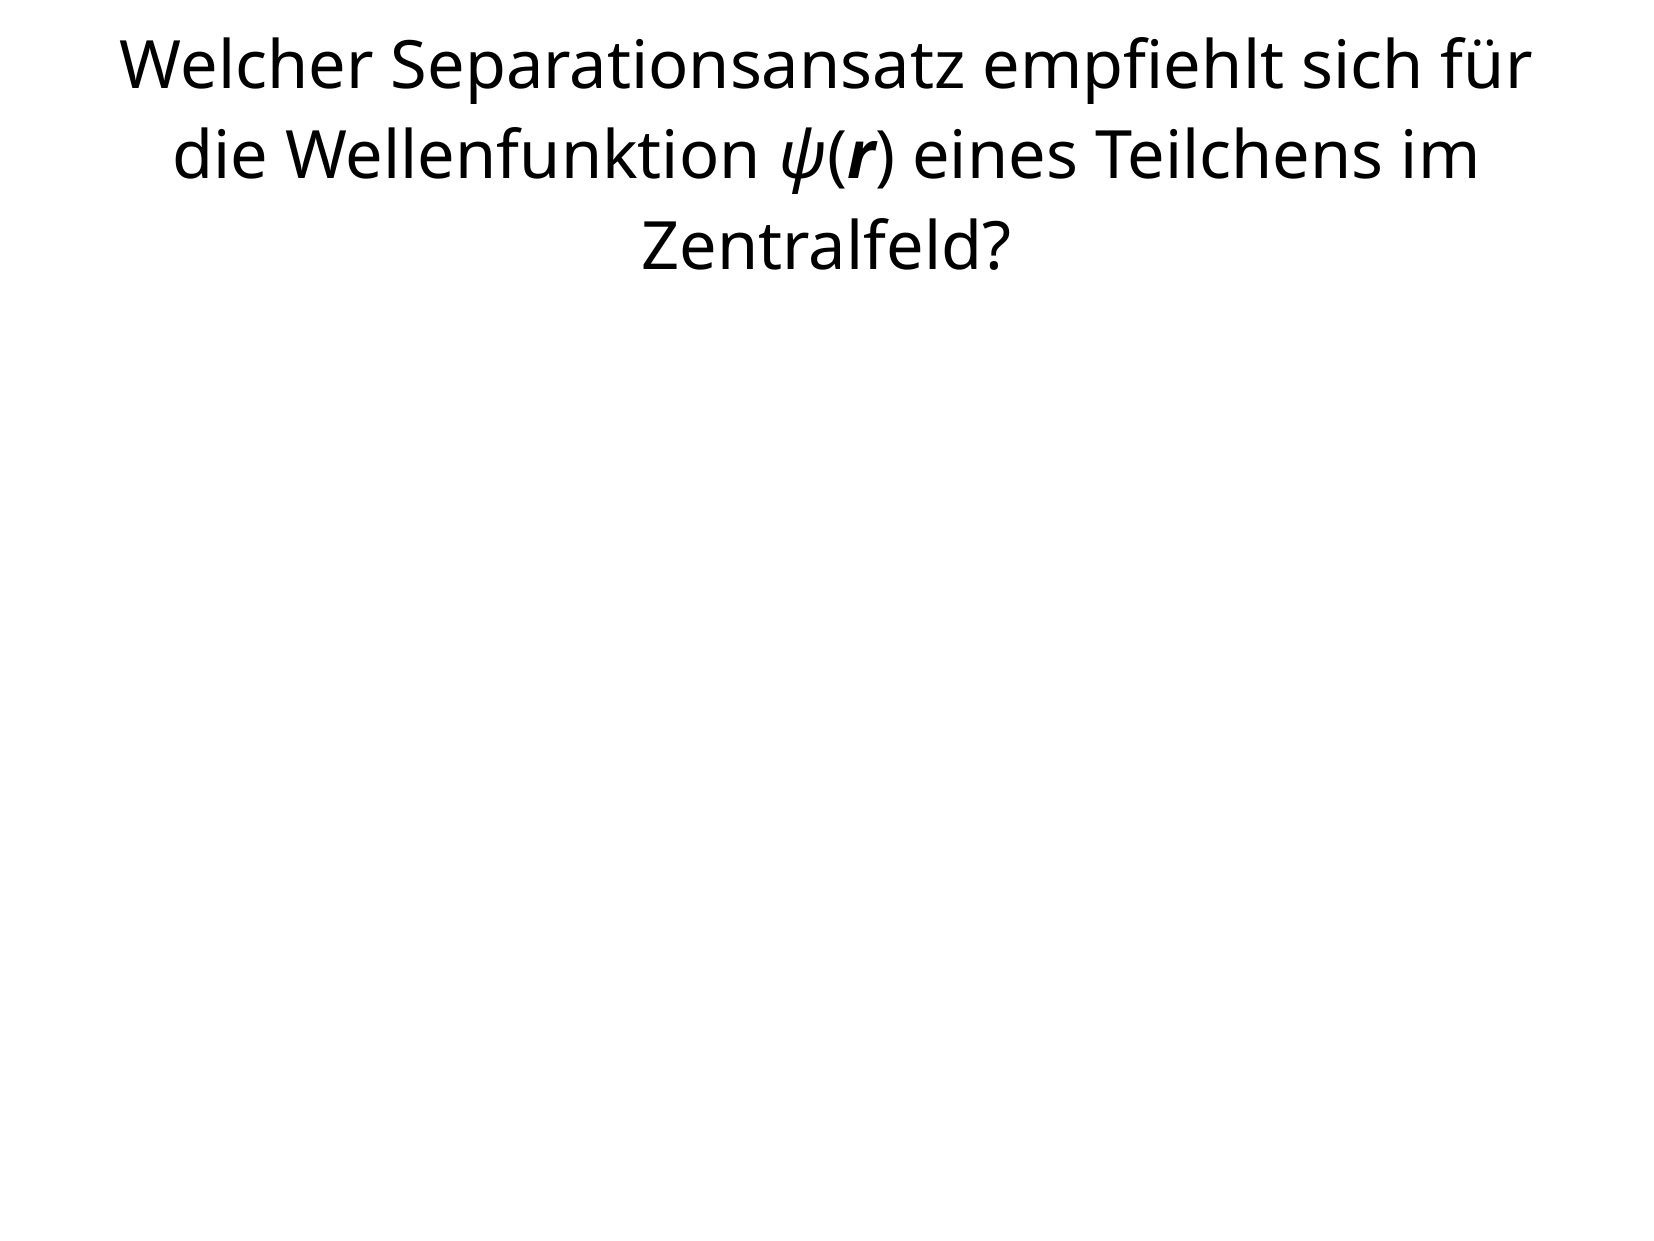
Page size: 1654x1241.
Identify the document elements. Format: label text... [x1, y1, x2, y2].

title Welcher Separationsansatz empfiehlt sich für die Wellenfunktion ψ(r) eines Teilchens im Zentralfeld? [82, 19, 1571, 287]
